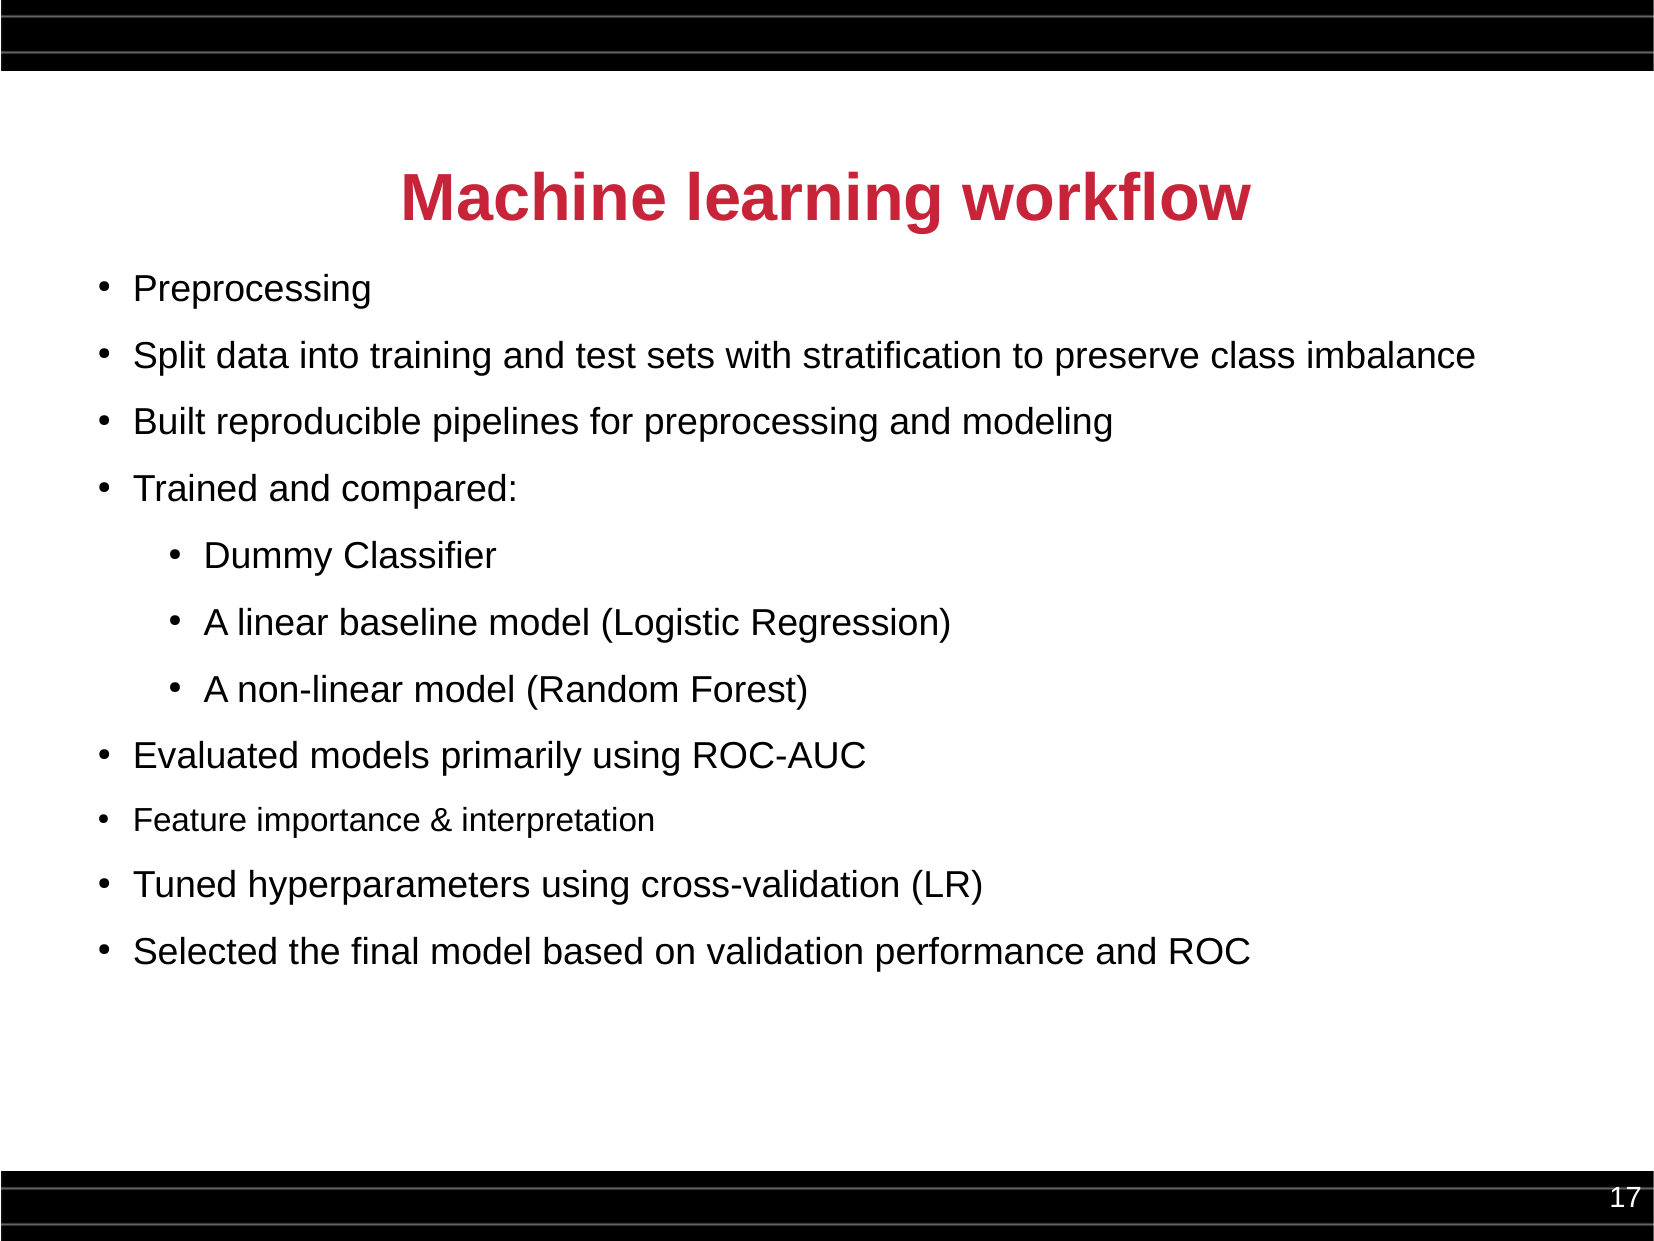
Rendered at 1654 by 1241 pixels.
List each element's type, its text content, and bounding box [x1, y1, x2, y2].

title Machine learning workflow [82, 123, 1571, 259]
picture [1, 1171, 1654, 1241]
text_box Preprocessing Split data into training and test sets with stratification to preserve class imbalance Built reproducible pipelines for preprocessing and modeling Trained and compared: Dummy Classifier A linear baseline model (Logistic Regression) A non-linear model (Random Forest) Evaluated models primarily using ROC-AUC Feature importance & interpretation Tuned hyperparameters using cross-validation (LR) Selected the final model based on validation performance and ROC [82, 259, 1583, 1105]
picture [1, 0, 1654, 71]
